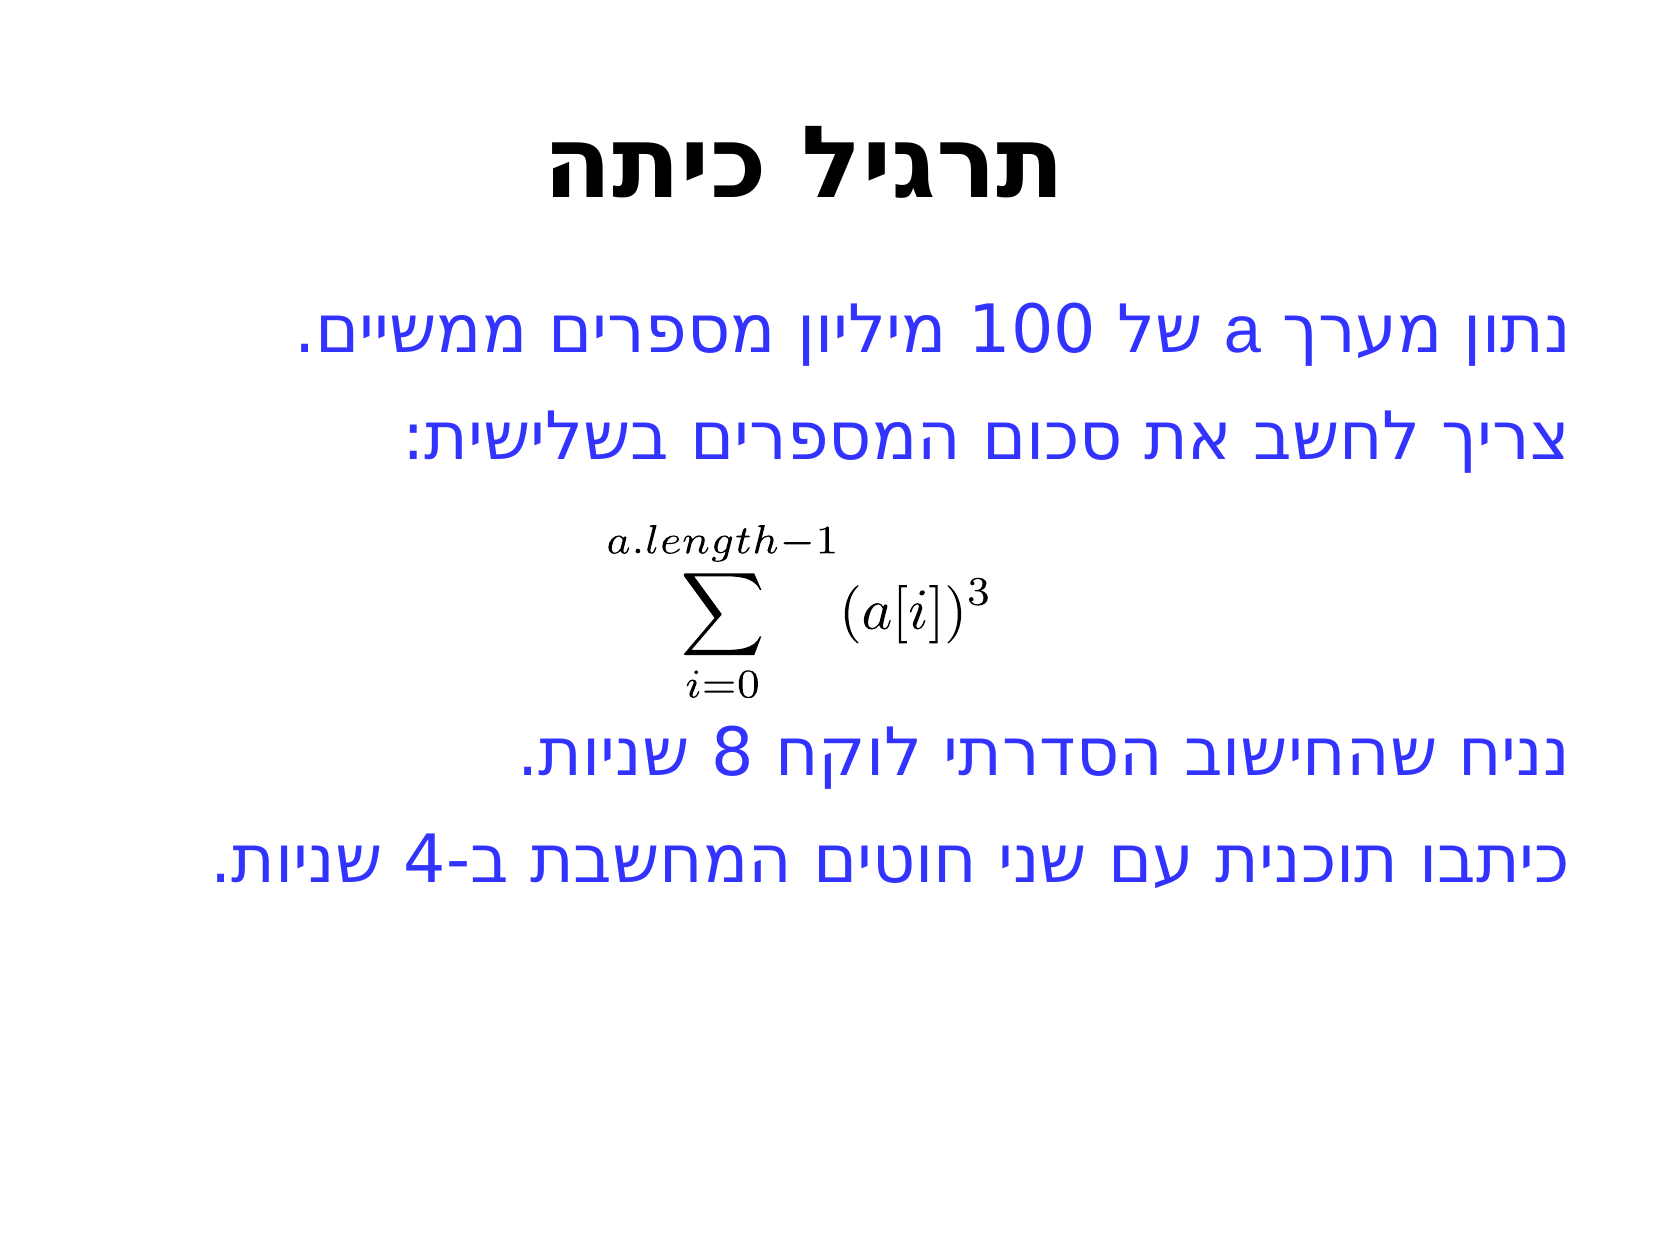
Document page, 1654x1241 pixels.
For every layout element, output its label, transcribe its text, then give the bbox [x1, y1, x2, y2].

text_box [605, 525, 991, 699]
title תרגיל כיתה [63, 45, 1546, 271]
list נתון מערך a של 100 מיליון מספרים ממשיים. צריך לחשב את סכום המספרים בשלישית: נניח שהחישוב הסדרתי לוקח 8 שניות. כיתבו תוכנית עם שני חוטים המחשבת ב-4 שניות. [82, 290, 1571, 1126]
